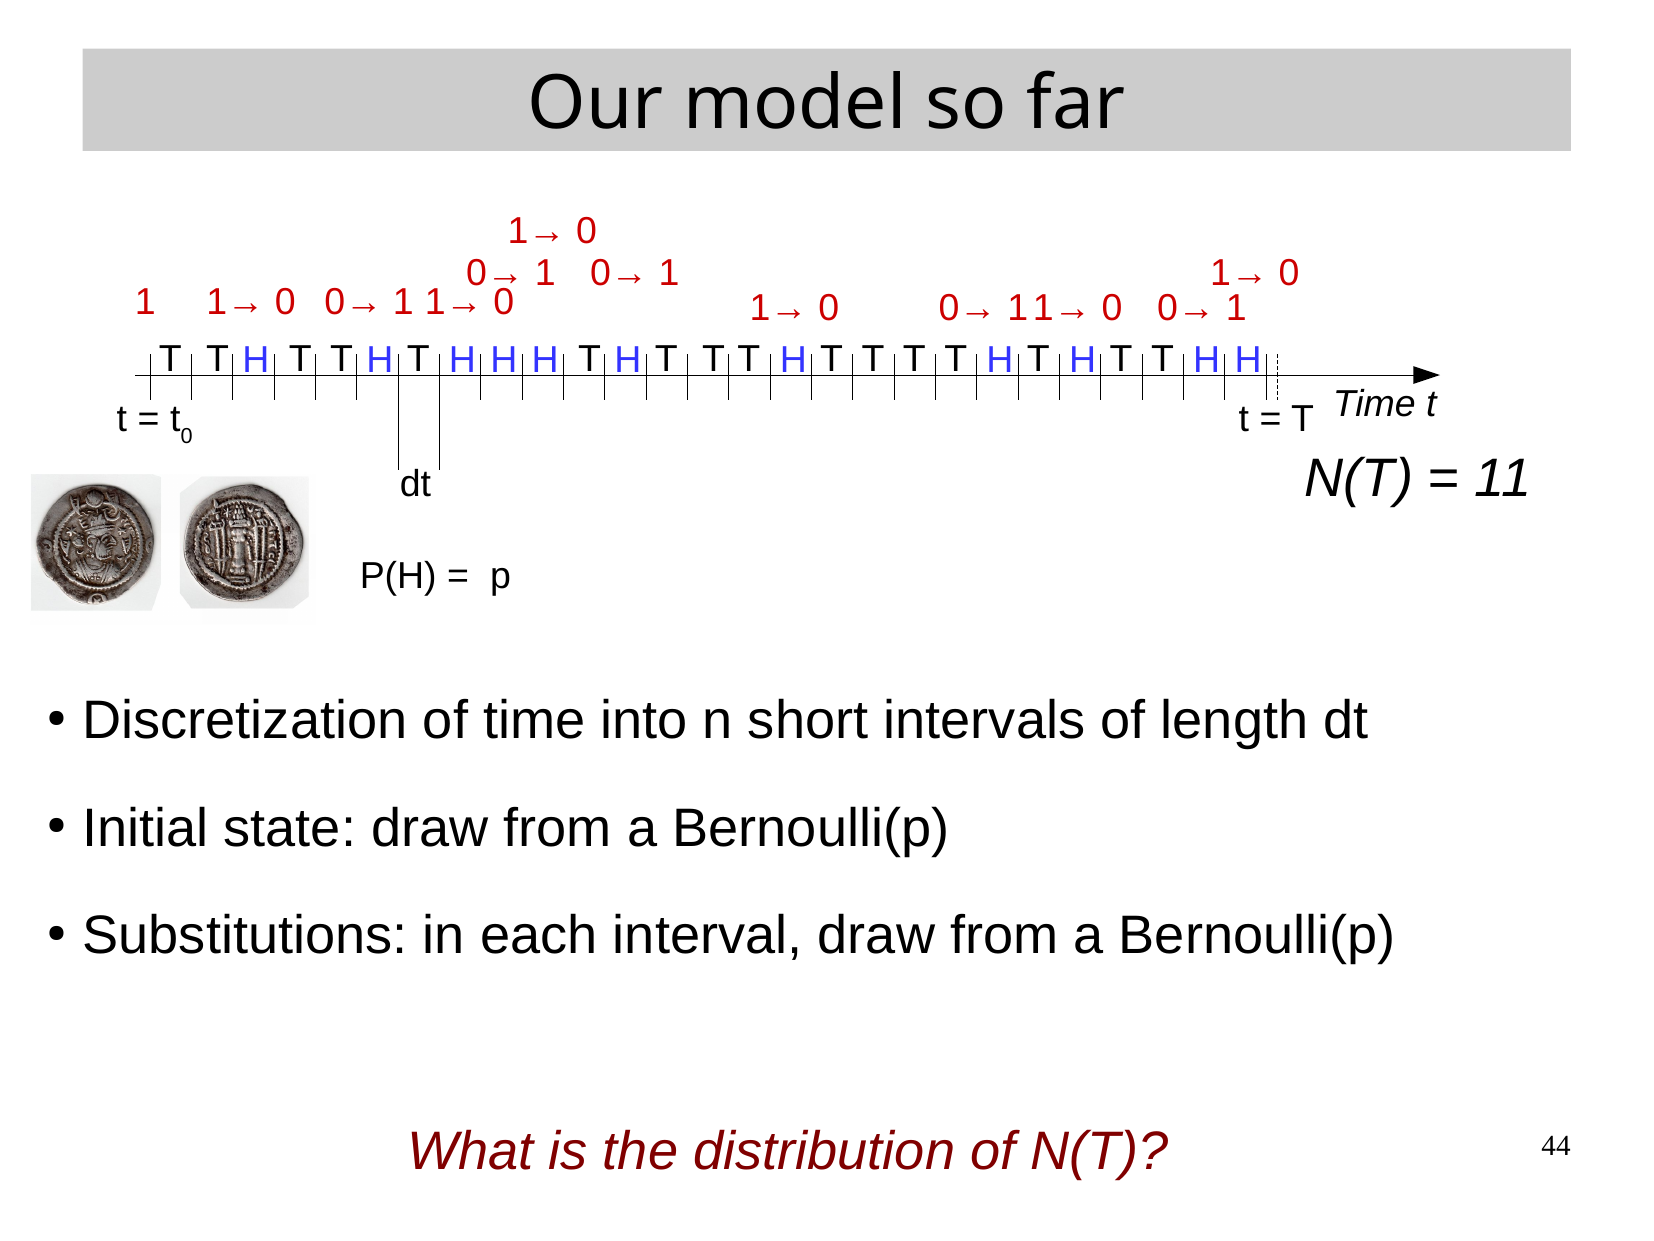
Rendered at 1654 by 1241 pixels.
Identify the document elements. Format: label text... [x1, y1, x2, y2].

text_box H [1219, 331, 1280, 388]
text_box 1→ 0 [734, 279, 855, 336]
text_box 1 [120, 273, 191, 331]
text_box 1→ 0 [430, 273, 530, 331]
title Our model so far [82, 49, 1571, 151]
text_box H [1054, 336, 1115, 388]
text_box T [888, 330, 929, 387]
text_box T [1115, 336, 1136, 387]
text_box 1→ 0 [191, 273, 309, 331]
text_box T [288, 331, 315, 387]
text_box N(T) = 11 [1290, 439, 1576, 529]
text_box T [563, 330, 624, 387]
text_box T [846, 330, 888, 387]
text_box T [144, 330, 191, 387]
text_box 1→ 0 [1044, 279, 1139, 336]
text_box Discretization of time into n short intervals of length dt Initial state: draw from a Bernoulli(p) Substitutions: in each interval, draw from a Bernoulli(p) What is the distribution of N(T)? [32, 681, 1546, 1216]
text_box t = t0 [101, 390, 211, 456]
text_box T [640, 330, 687, 387]
text_box T [687, 330, 722, 387]
text_box H [227, 331, 288, 388]
text_box H [765, 336, 826, 388]
text_box 0→ 1 [575, 243, 696, 301]
text_box T [191, 331, 227, 387]
text_box T [1032, 336, 1054, 387]
text_box T [722, 330, 765, 387]
text_box H [434, 331, 475, 388]
text_box 0→ 1 [451, 243, 572, 301]
text_box 0→ 1 [1142, 279, 1263, 336]
text_box dt [385, 454, 462, 512]
text_box T [315, 331, 351, 387]
text_box H [351, 331, 412, 388]
text_box P(H) = p [345, 546, 571, 607]
text_box T [412, 331, 434, 387]
text_box T [929, 336, 971, 387]
text_box T [826, 336, 846, 387]
text_box 0→ 1 [923, 279, 1044, 336]
text_box 1→ 0 [492, 202, 613, 260]
text_box H [1178, 336, 1219, 388]
text_box T [1136, 330, 1178, 387]
text_box H [475, 331, 516, 388]
text_box t = T [1223, 390, 1333, 447]
text_box 1→ 0 [1195, 243, 1316, 301]
picture [30, 474, 316, 625]
text_box H [516, 331, 577, 388]
text_box 0→ 1 [309, 273, 430, 331]
text_box H [971, 336, 1032, 388]
text_box H [599, 331, 660, 388]
text_box Time t [1318, 375, 1514, 432]
